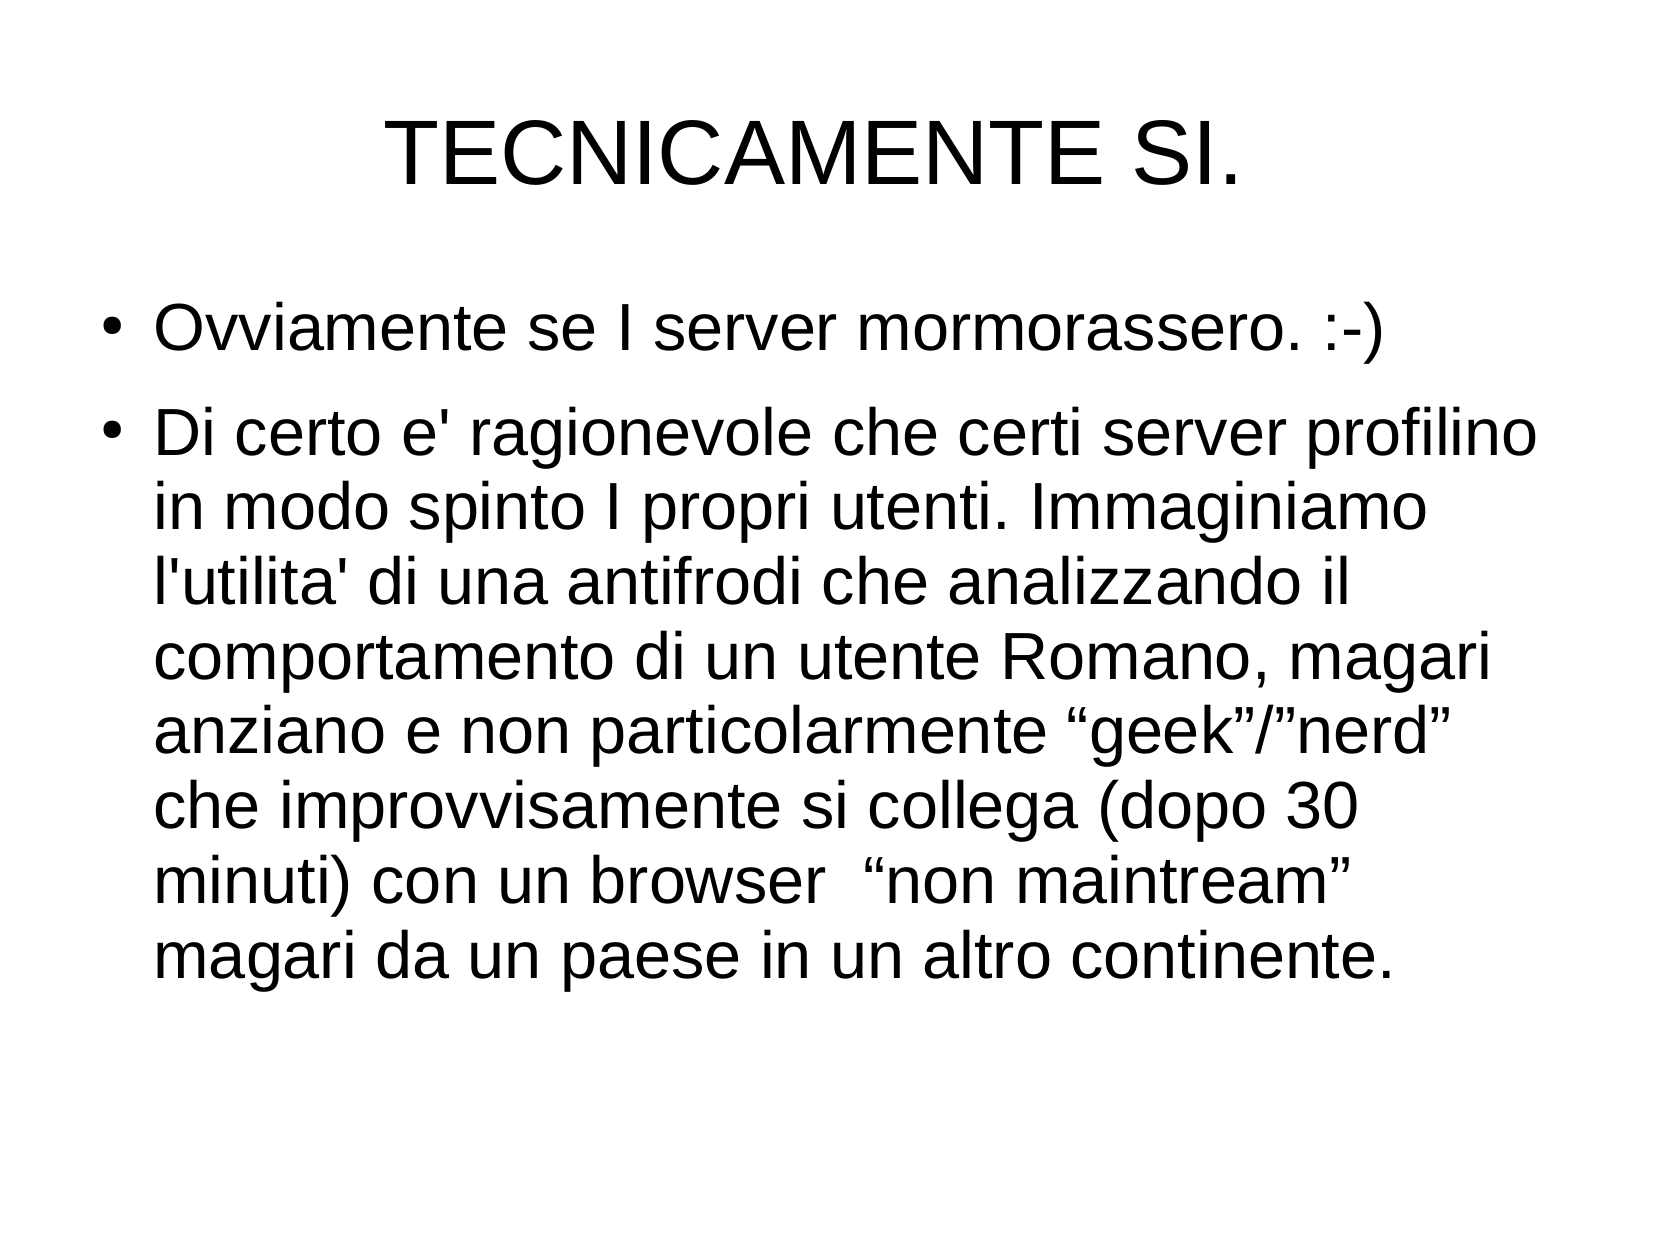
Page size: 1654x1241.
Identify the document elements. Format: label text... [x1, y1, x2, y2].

list Ovviamente se I server mormorassero. :-) Di certo e' ragionevole che certi server profilino in modo spinto I propri utenti. Immaginiamo l'utilita' di una antifrodi che analizzando il comportamento di un utente Romano, magari anziano e non particolarmente “geek”/”nerd” che improvvisamente si collega (dopo 30 minuti) con un browser “non maintream” magari da un paese in un altro continente. [82, 290, 1571, 1010]
title TECNICAMENTE SI. [82, 49, 1571, 257]
